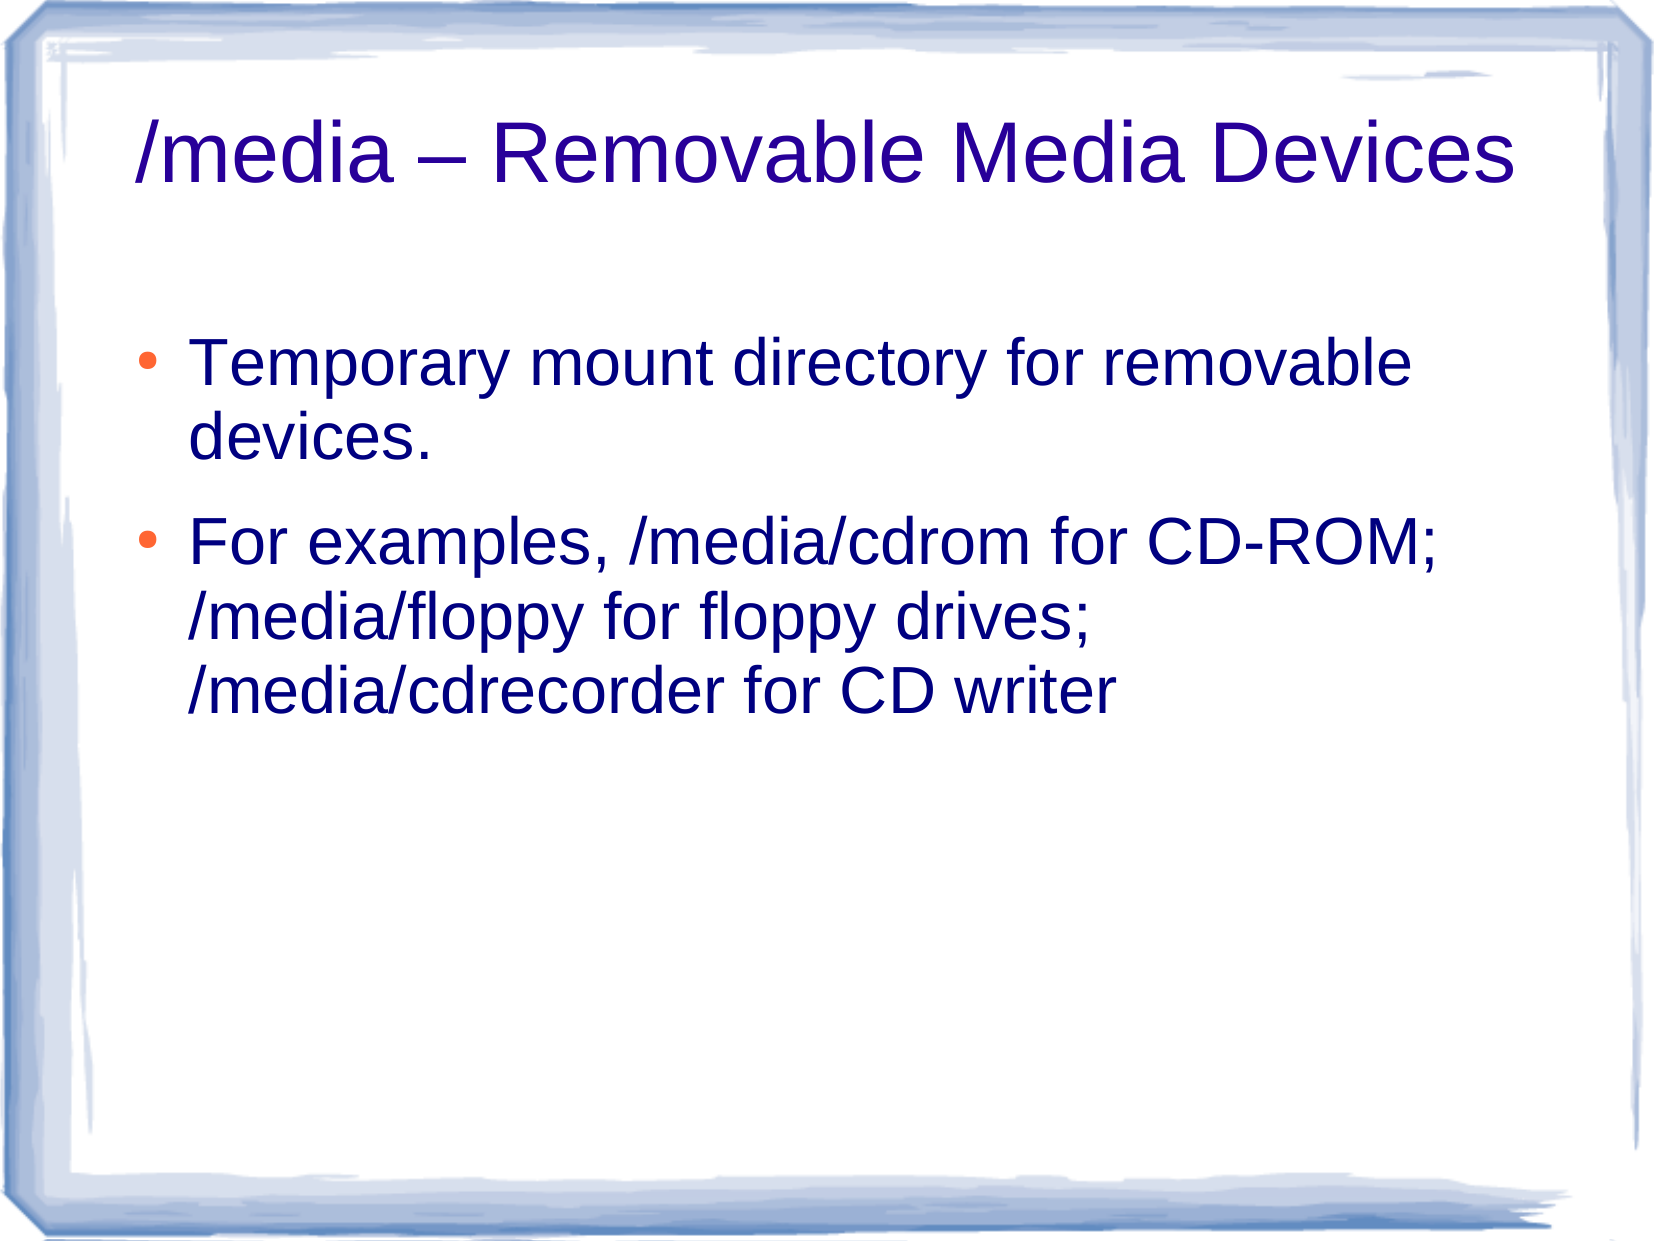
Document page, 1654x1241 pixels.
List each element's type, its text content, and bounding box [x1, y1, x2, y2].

title /media – Removable Media Devices [82, 49, 1571, 257]
picture [0, 0, 1654, 1241]
list Temporary mount directory for removable devices. For examples, /media/cdrom for CD-ROM; /media/floppy for floppy drives; /media/cdrecorder for CD writer [118, 324, 1571, 1045]
